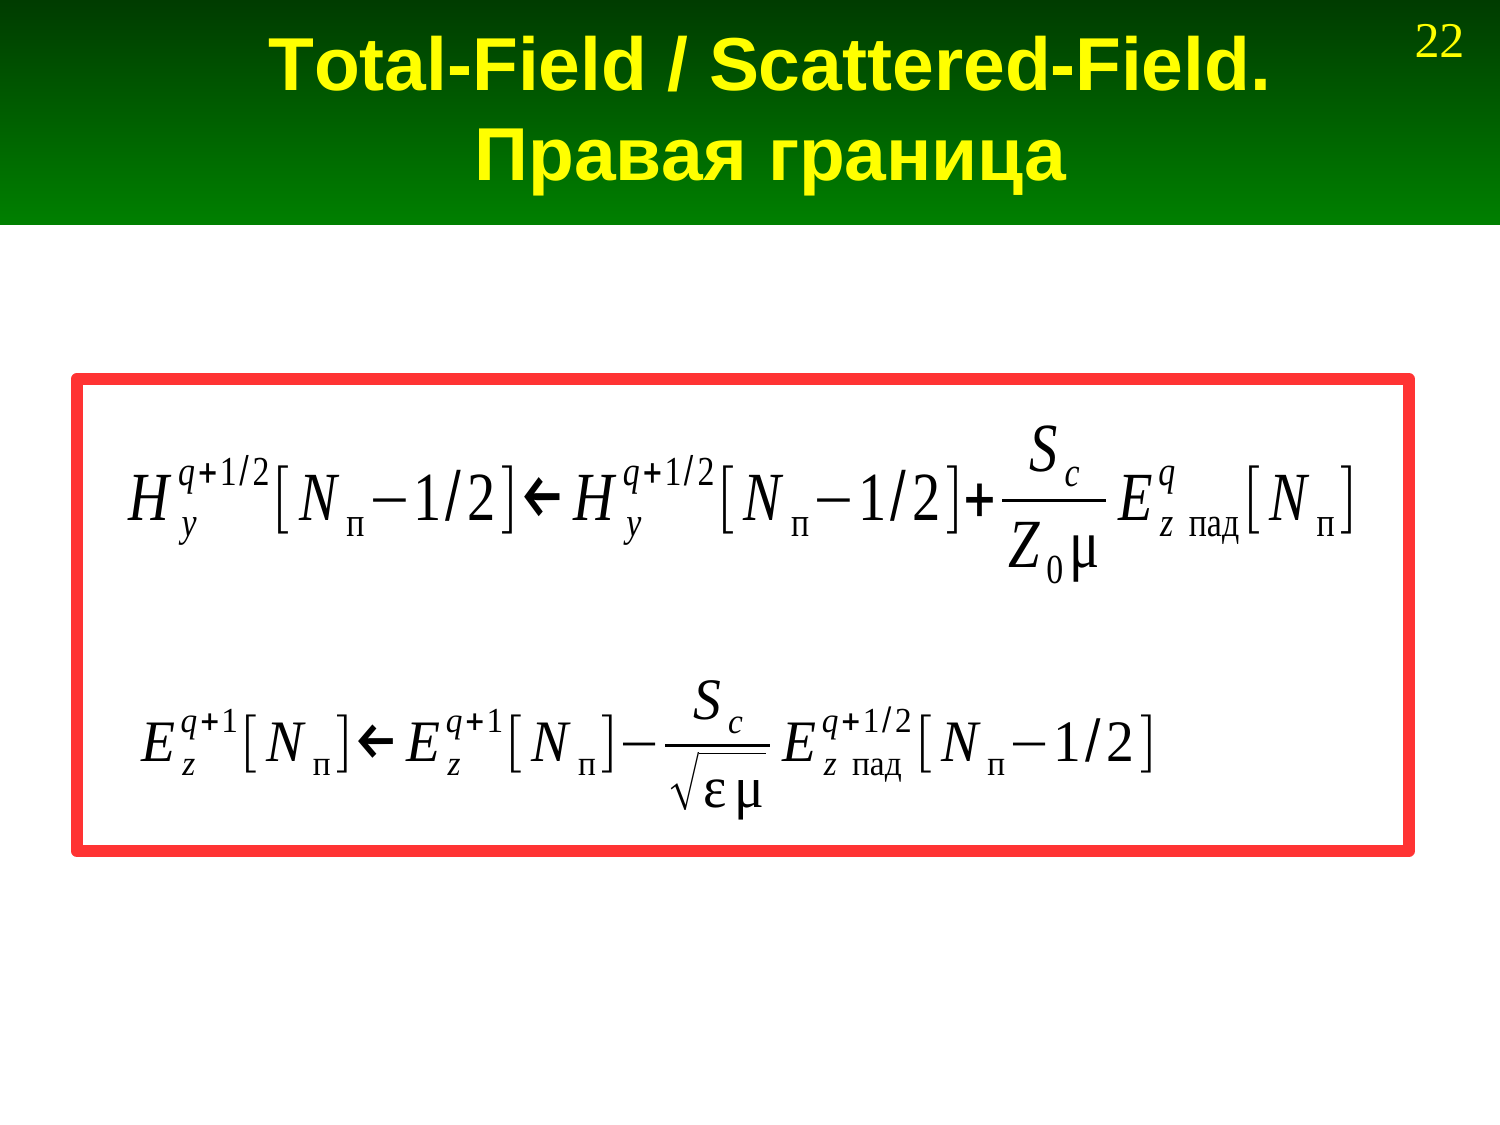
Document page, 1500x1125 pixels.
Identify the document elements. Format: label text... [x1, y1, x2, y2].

title Total-Field / Scattered-Field. Правая граница [100, 7, 1441, 204]
chart [114, 667, 1178, 821]
chart [100, 409, 1379, 592]
